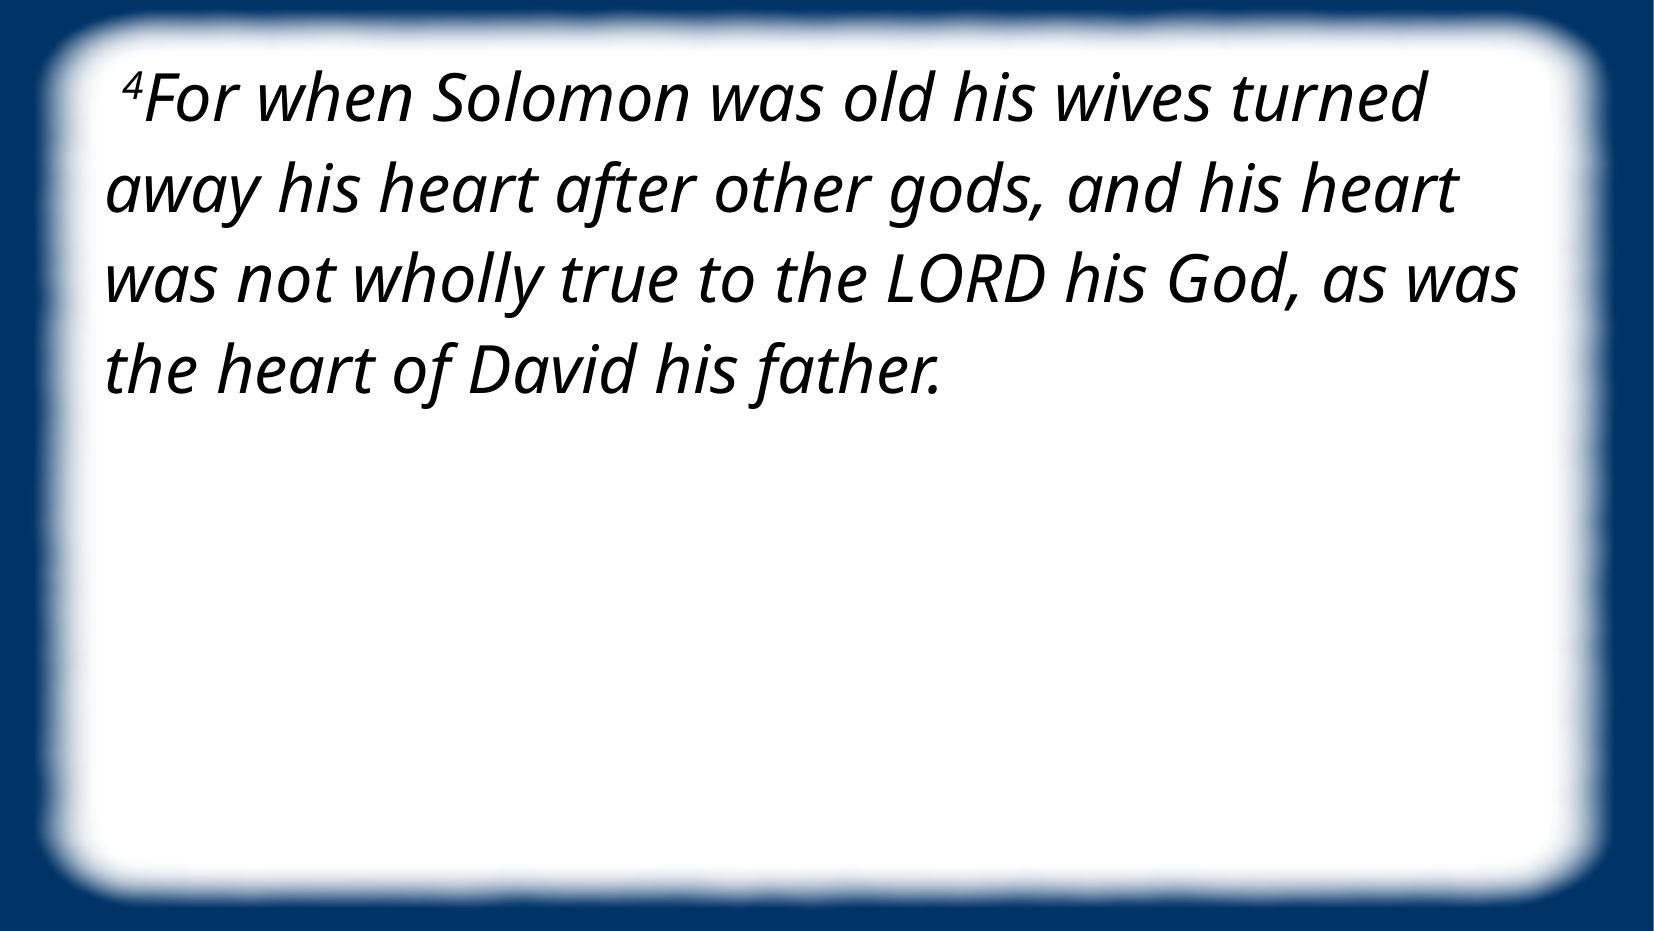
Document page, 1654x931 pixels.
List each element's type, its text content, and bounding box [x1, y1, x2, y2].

text_box 4For when Solomon was old his wives turned away his heart after other gods, and his heart was not wholly true to the LORD his God, as was the heart of David his father. [90, 42, 1561, 421]
picture [0, 0, 1654, 931]
